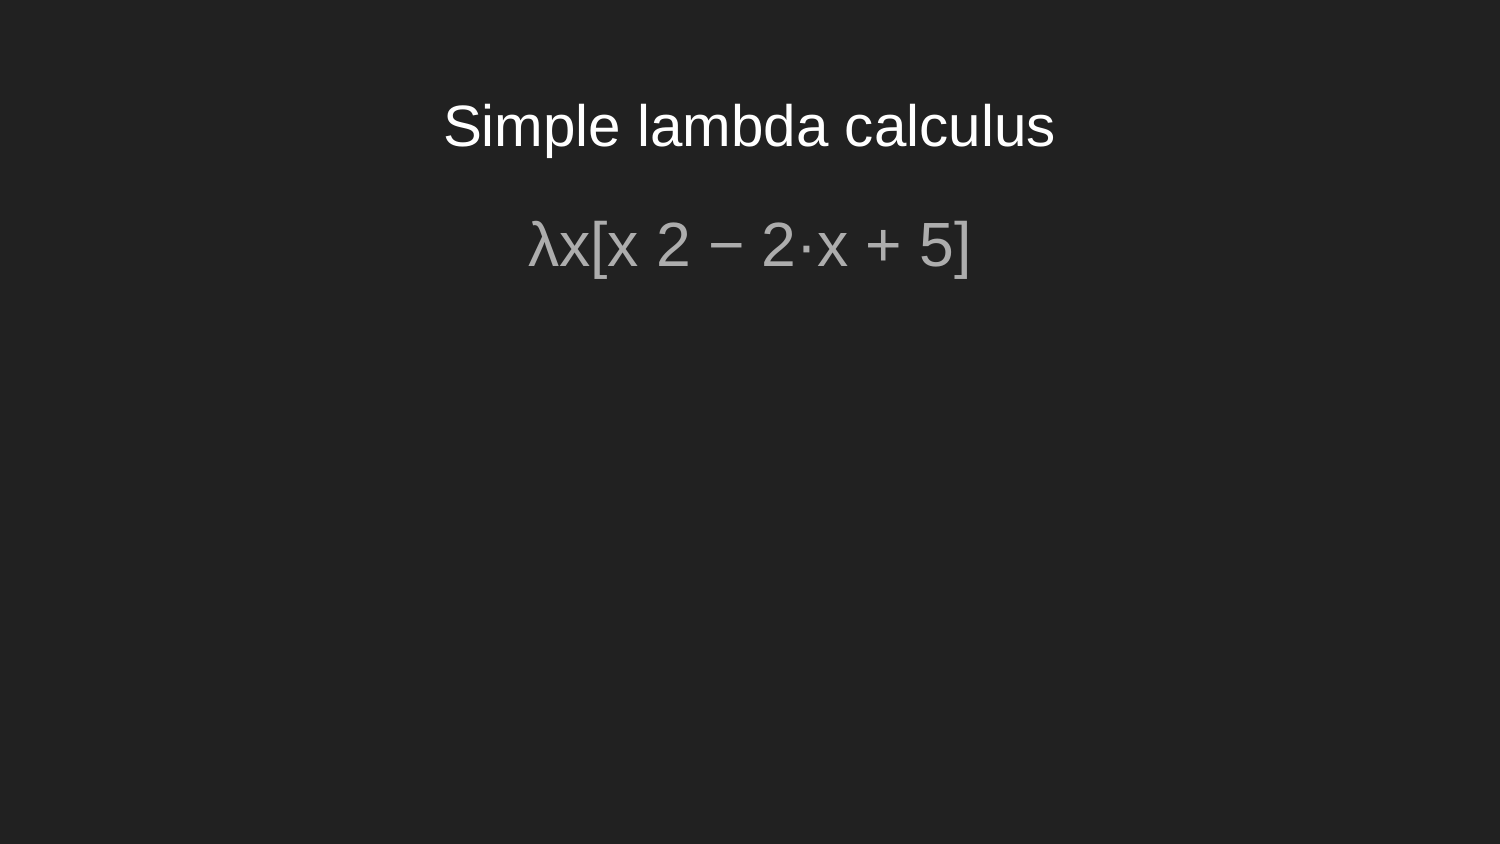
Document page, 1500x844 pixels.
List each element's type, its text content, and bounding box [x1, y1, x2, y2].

title Simple lambda calculus [51, 72, 1449, 167]
list λx[x 2 − 2·x + 5] [51, 189, 1449, 750]
